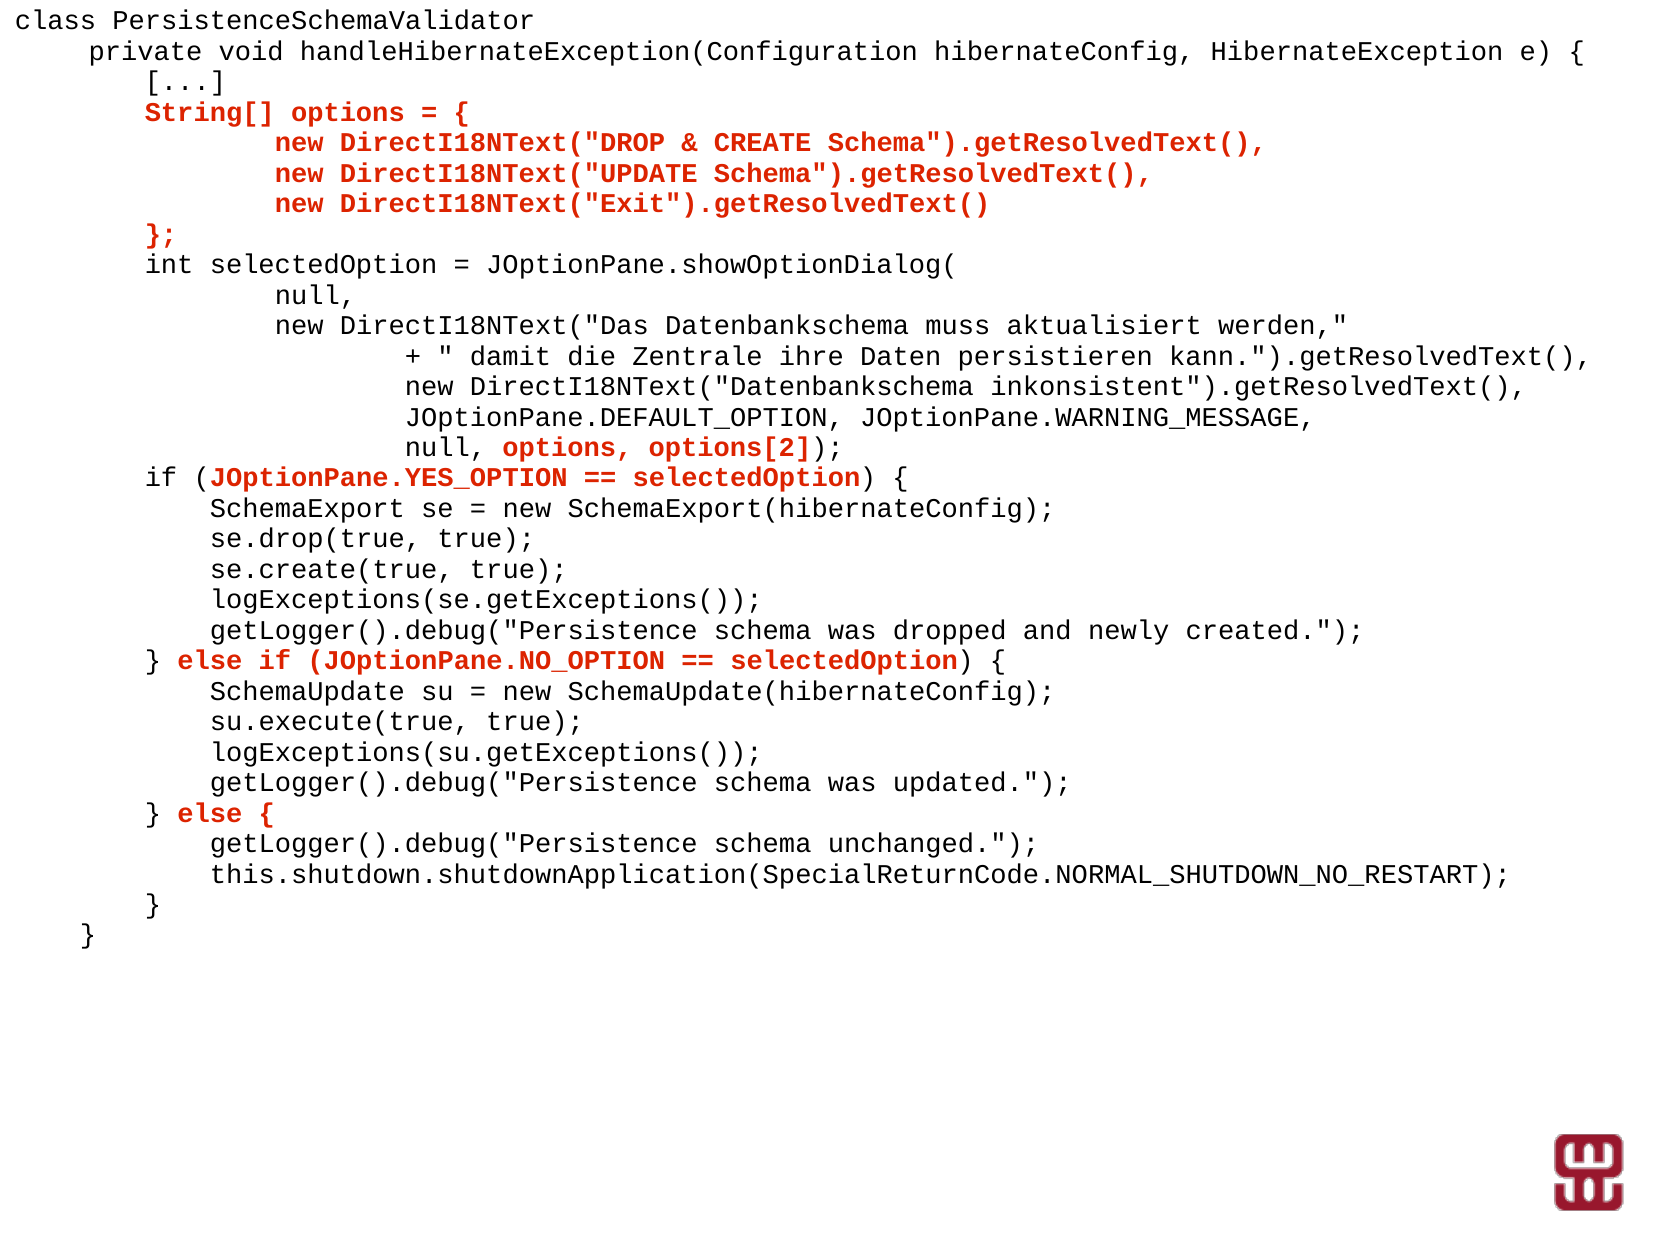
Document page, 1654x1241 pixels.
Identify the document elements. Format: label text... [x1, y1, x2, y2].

picture [1553, 1133, 1625, 1214]
text_box class PersistenceSchemaValidator private void handleHibernateException(Configuration hibernateConfig, HibernateException e) { [...] String[] options = { new DirectI18NText("DROP & CREATE Schema").getResolvedText(), new DirectI18NText("UPDATE Schema").getResolvedText(), new DirectI18NText("Exit").getResolvedText() }; int selectedOption = JOptionPane.showOptionDialog( null, new DirectI18NText("Das Datenbankschema muss aktualisiert werden," + " damit die Zentrale ihre Daten persistieren kann.").getResolvedText(), new DirectI18NText("Datenbankschema inkonsistent").getResolvedText(), JOptionPane.DEFAULT_OPTION, JOptionPane.WARNING_MESSAGE, null, options, options[2]); if (JOptionPane.YES_OPTION == selectedOption) { SchemaExport se = new SchemaExport(hibernateConfig); se.drop(true, true); se.create(true, true); logExceptions(se.getExceptions()); getLogger().debug("Persistence schema was dropped and newly created."); } else if (JOptionPane.NO_OPTION == selectedOption) { SchemaUpdate su = new SchemaUpdate(hibernateConfig); su.execute(true, true); logExceptions(su.getExceptions()); getLogger().debug("Persistence schema was updated."); } else { getLogger().debug("Persistence schema unchanged."); this.shutdown.shutdownApplication(SpecialReturnCode.NORMAL_SHUTDOWN_NO_RESTART); } } [0, 0, 1654, 956]
